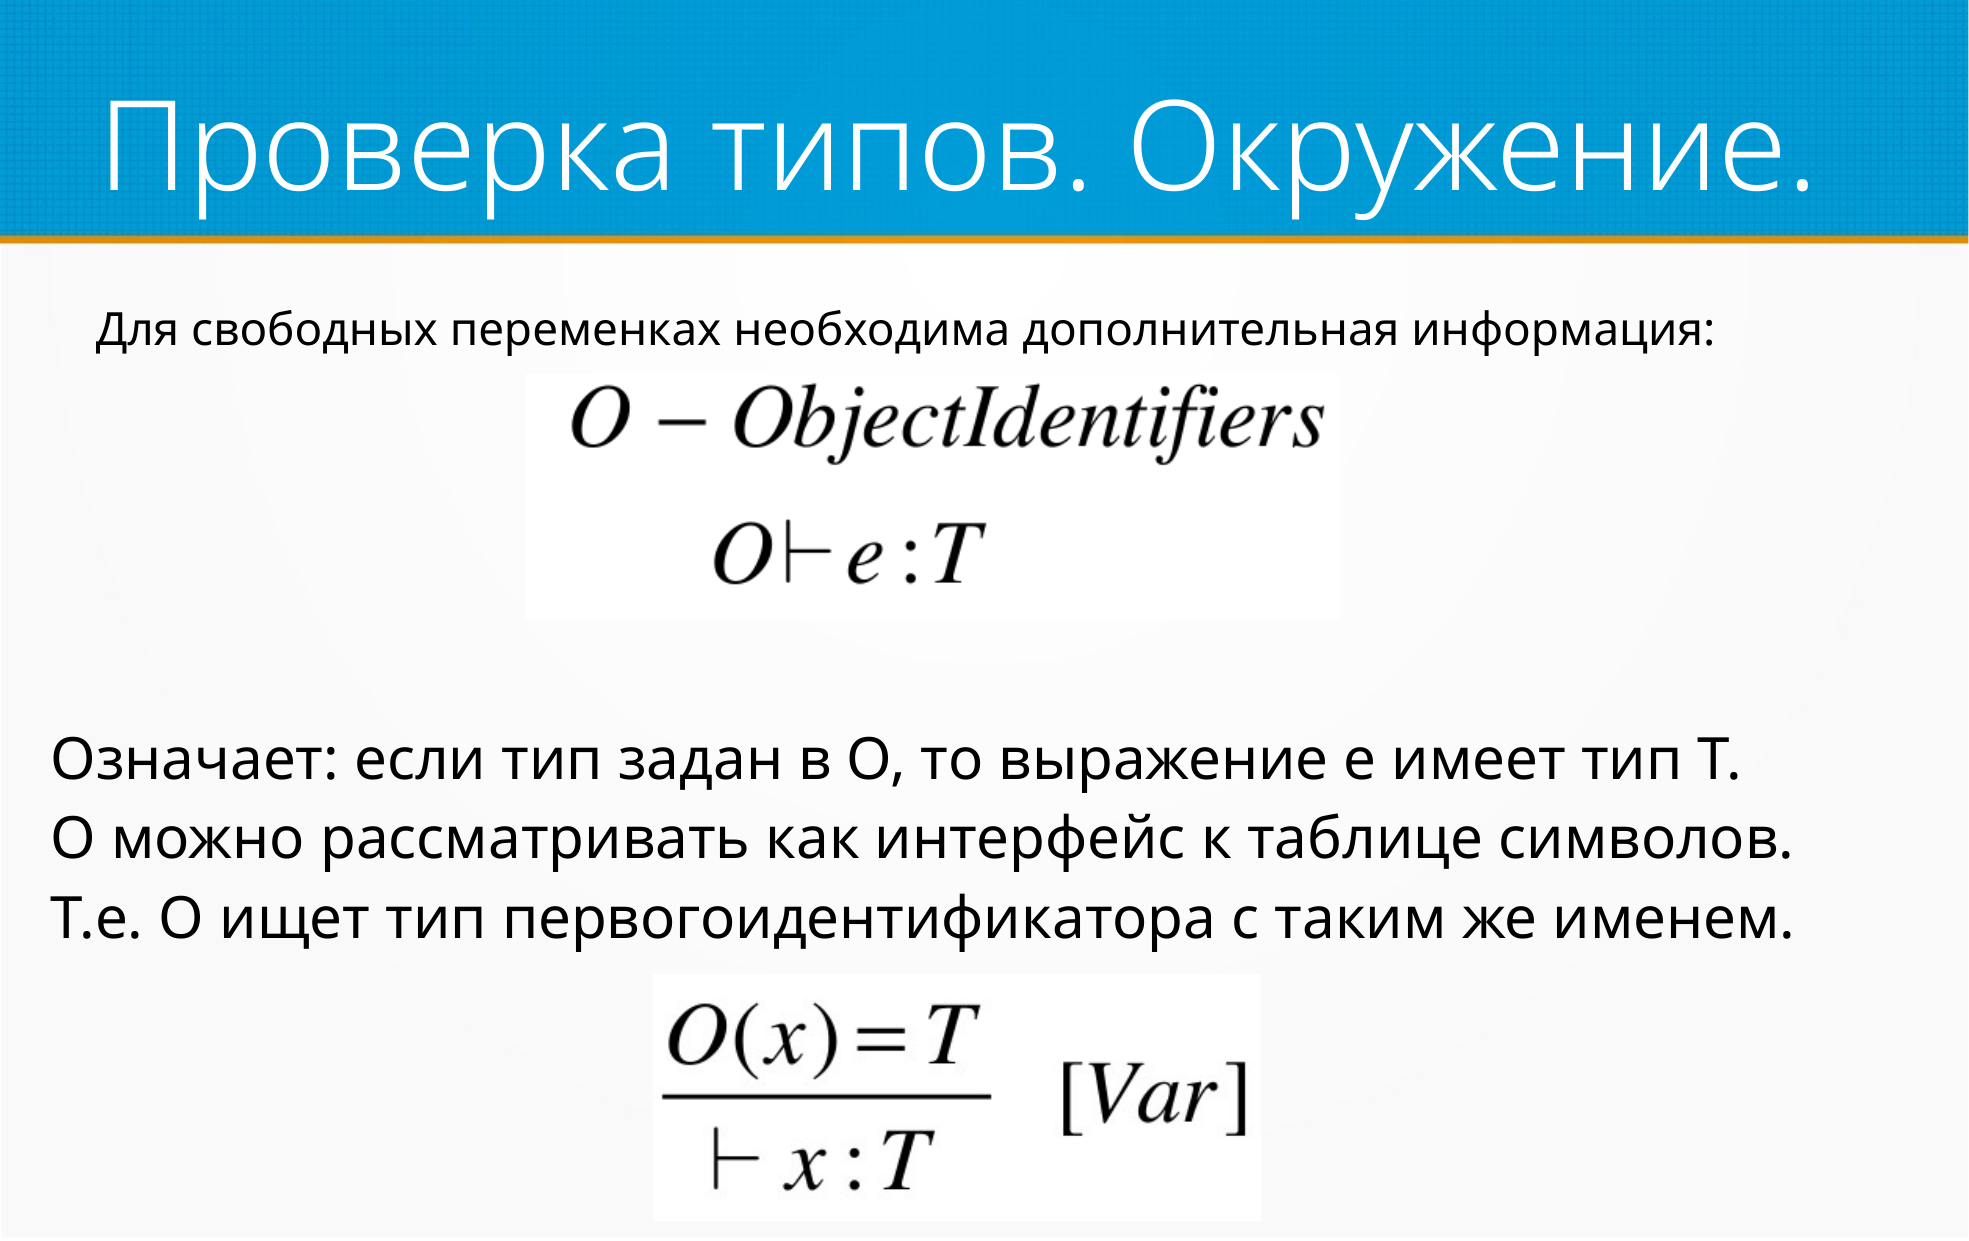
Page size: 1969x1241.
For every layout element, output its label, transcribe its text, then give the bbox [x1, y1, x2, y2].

picture [0, 233, 1969, 1241]
text_box Означает: если тип задан в О, то выражение е имеет тип Т. О можно рассматривать как интерфейс к таблице символов. Т.е. О ищет тип первогоидентификатора с таким же именем. [45, 638, 1936, 1035]
text_box Для свободных переменках необходима дополнительная информация: [90, 294, 1839, 361]
title Проверка типов. Окружение. [98, 19, 1870, 227]
